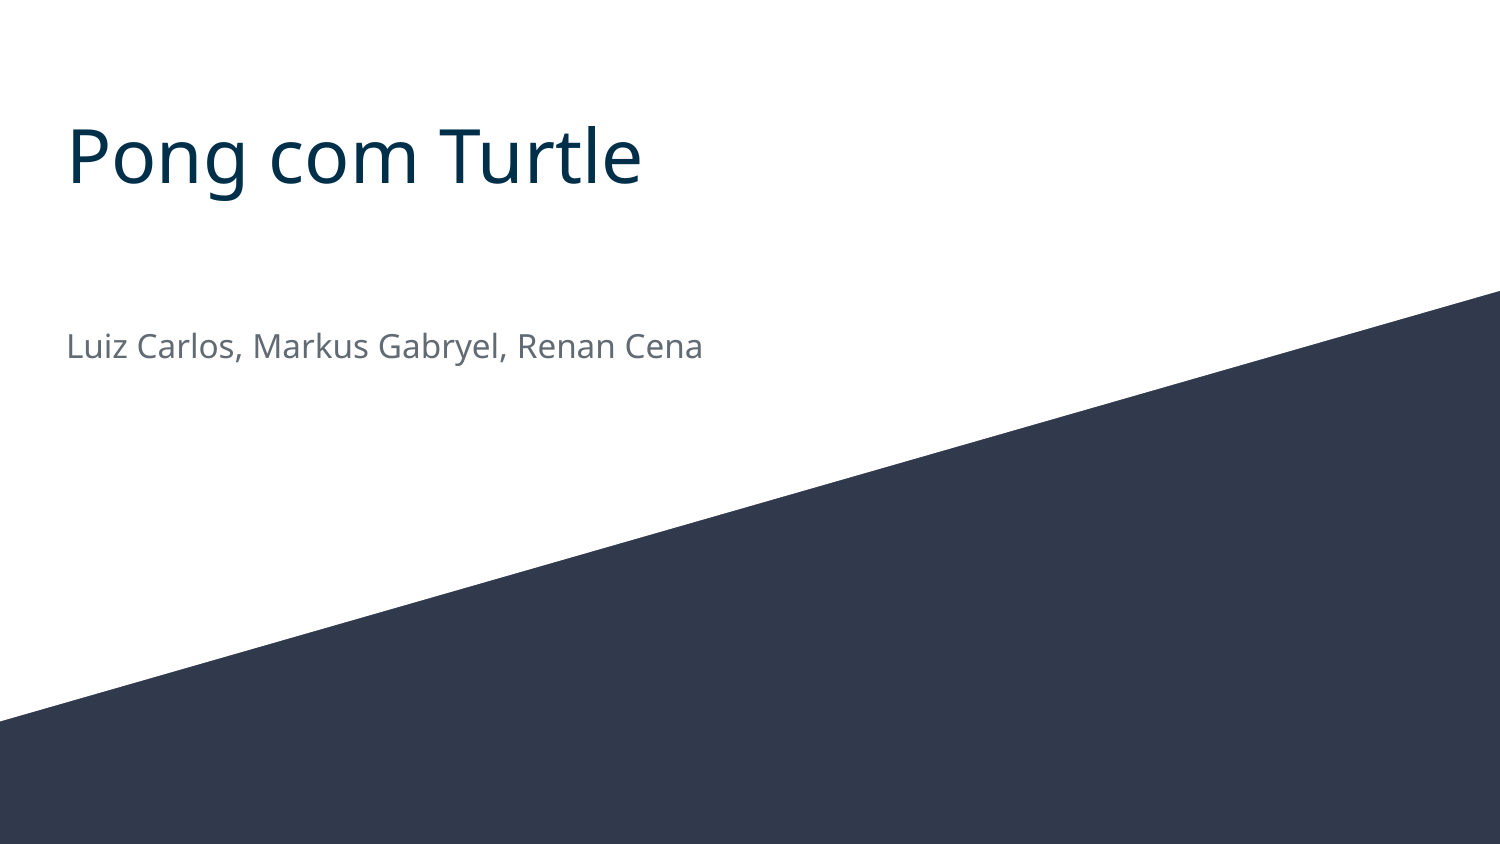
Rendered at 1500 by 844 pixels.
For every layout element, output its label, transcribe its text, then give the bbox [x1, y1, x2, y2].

title Pong com Turtle [51, 88, 1449, 299]
subtitle Luiz Carlos, Markus Gabryel, Renan Cena [51, 308, 748, 430]
